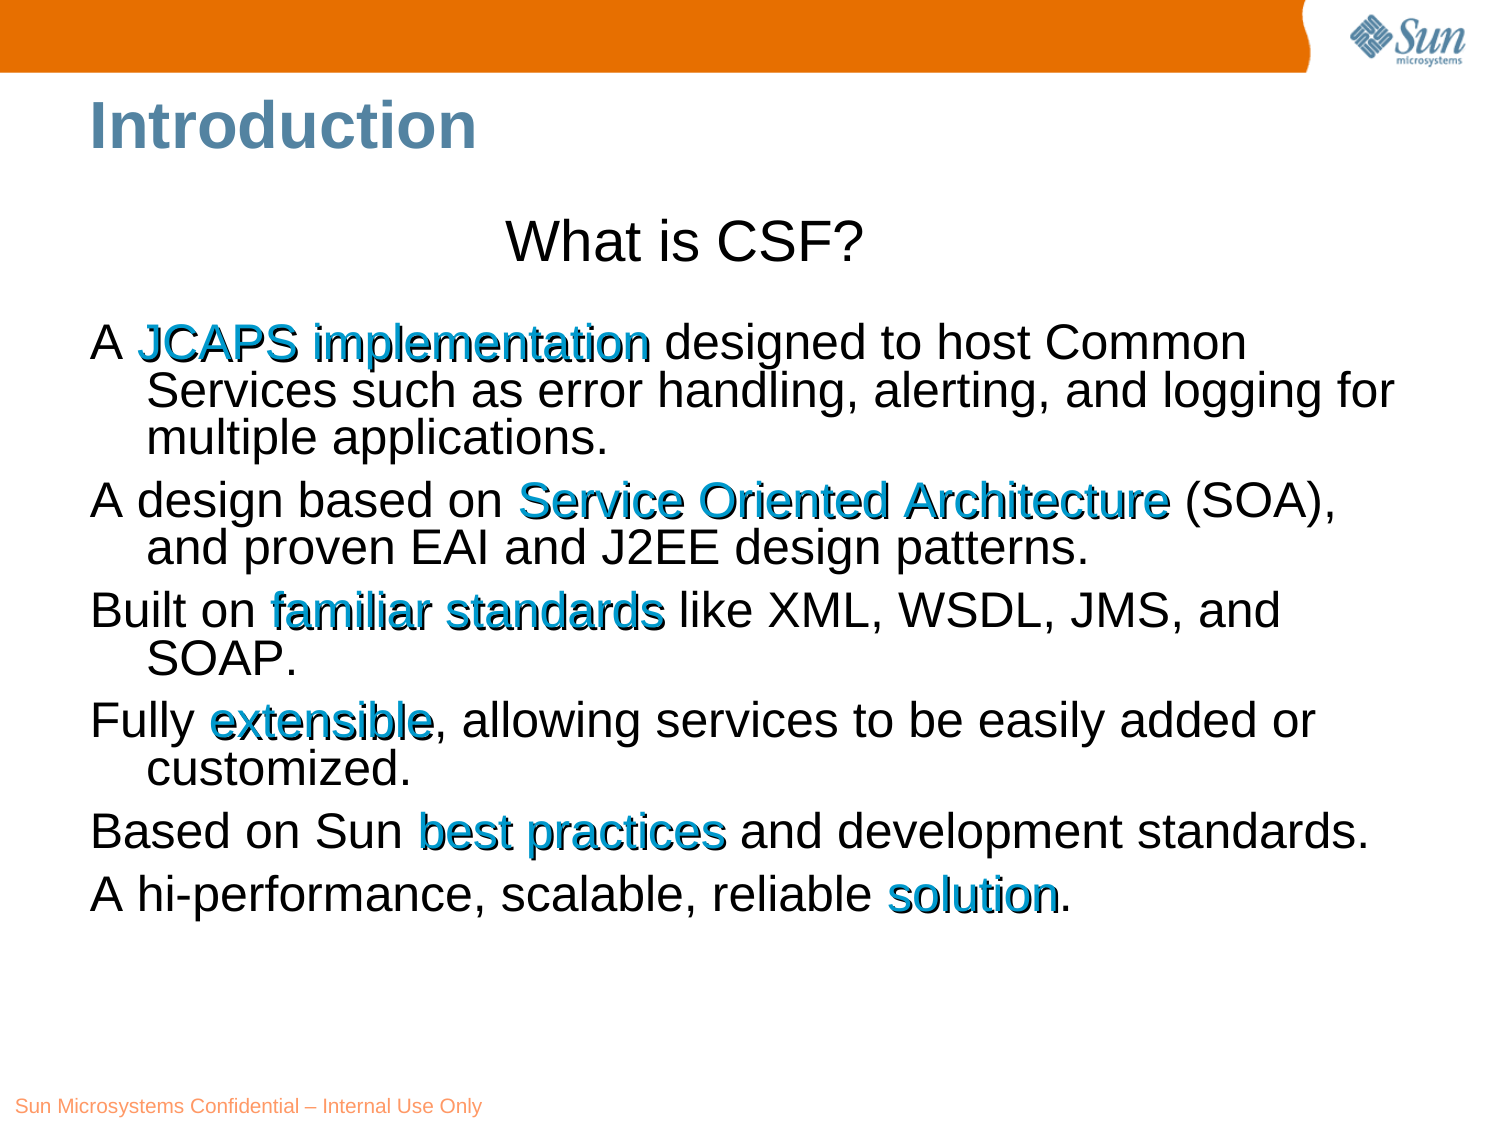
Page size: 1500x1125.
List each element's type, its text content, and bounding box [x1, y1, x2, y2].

title Introduction [75, 79, 1426, 226]
list A JCAPS implementation designed to host Common Services such as error handling, alerting, and logging for multiple applications. A design based on Service Oriented Architecture (SOA), and proven EAI and J2EE design patterns. Built on familiar standards like XML, WSDL, JMS, and SOAP. Fully extensible, allowing services to be easily added or customized. Based on Sun best practices and development standards. A hi-performance, scalable, reliable solution. [75, 314, 1426, 1006]
picture [0, 0, 1500, 75]
text_box What is CSF? [491, 200, 881, 281]
